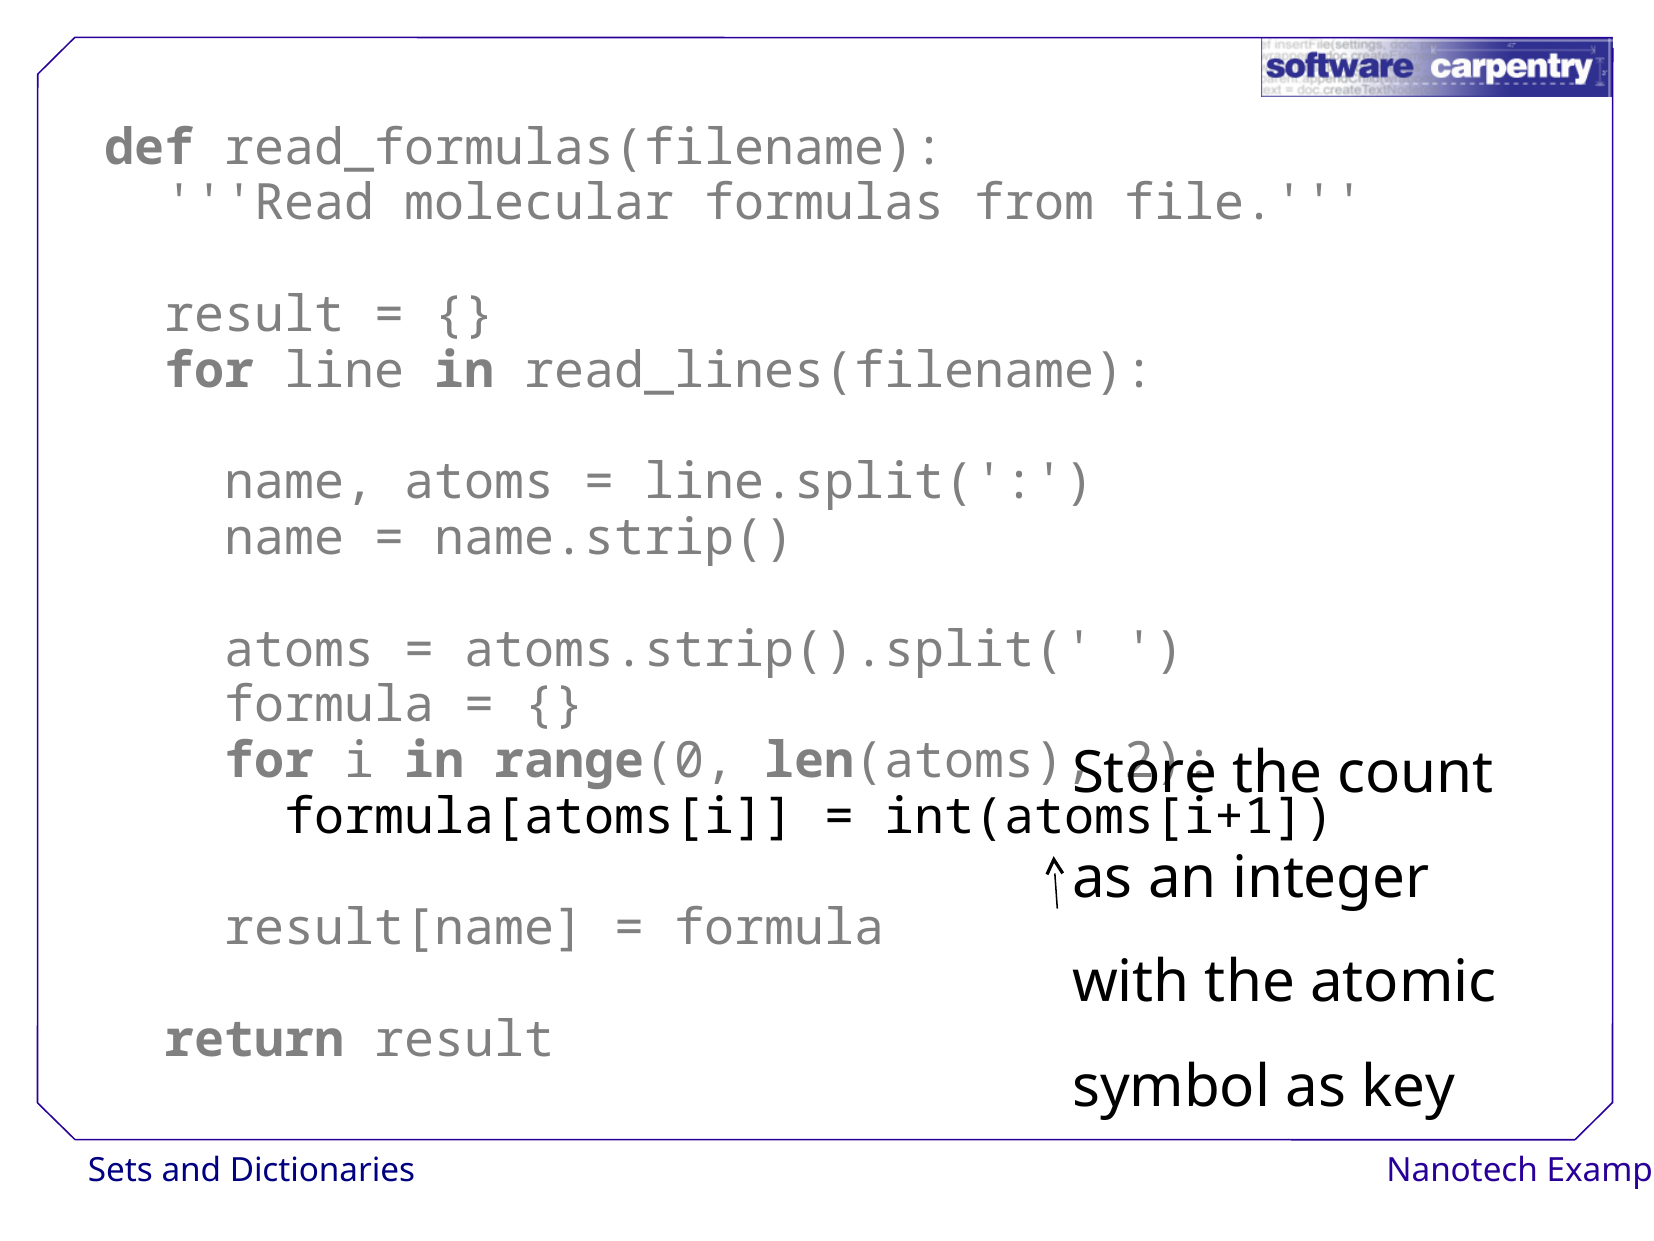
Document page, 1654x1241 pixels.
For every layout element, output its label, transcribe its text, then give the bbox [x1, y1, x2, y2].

text_box Store the count as an integer with the atomic symbol as key [1057, 691, 1654, 1127]
text_box def read_formulas(filename): '''Read molecular formulas from file.''' result = {} for line in read_lines(filename): name, atoms = line.split(':') name = name.strip() atoms = atoms.strip().split(' ') formula = {} for i in range(0, len(atoms), 2): formula[atoms[i]] = int(atoms[i+1]) result[name] = formula return result [89, 112, 1177, 1093]
picture [1261, 39, 1613, 97]
